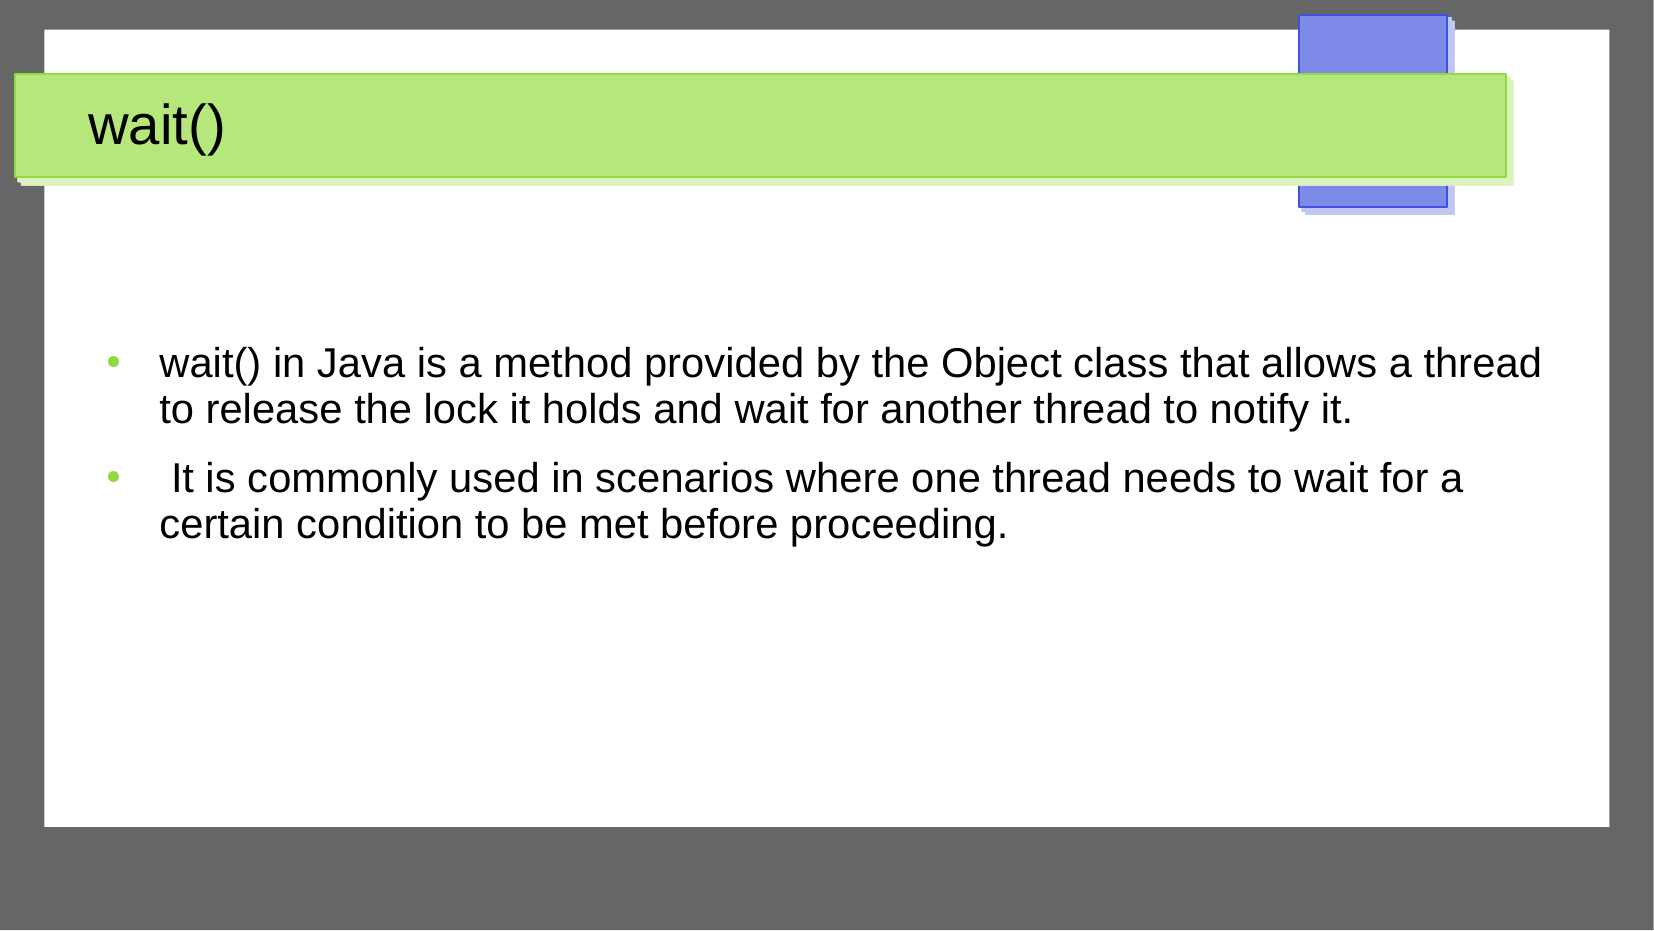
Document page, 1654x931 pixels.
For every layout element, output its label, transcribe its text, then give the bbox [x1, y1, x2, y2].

list wait() in Java is a method provided by the Object class that allows a thread to release the lock it holds and wait for another thread to notify it. It is commonly used in scenarios where one thread needs to wait for a certain condition to be met before proceeding. [88, 339, 1565, 931]
title wait() [88, 73, 1506, 178]
